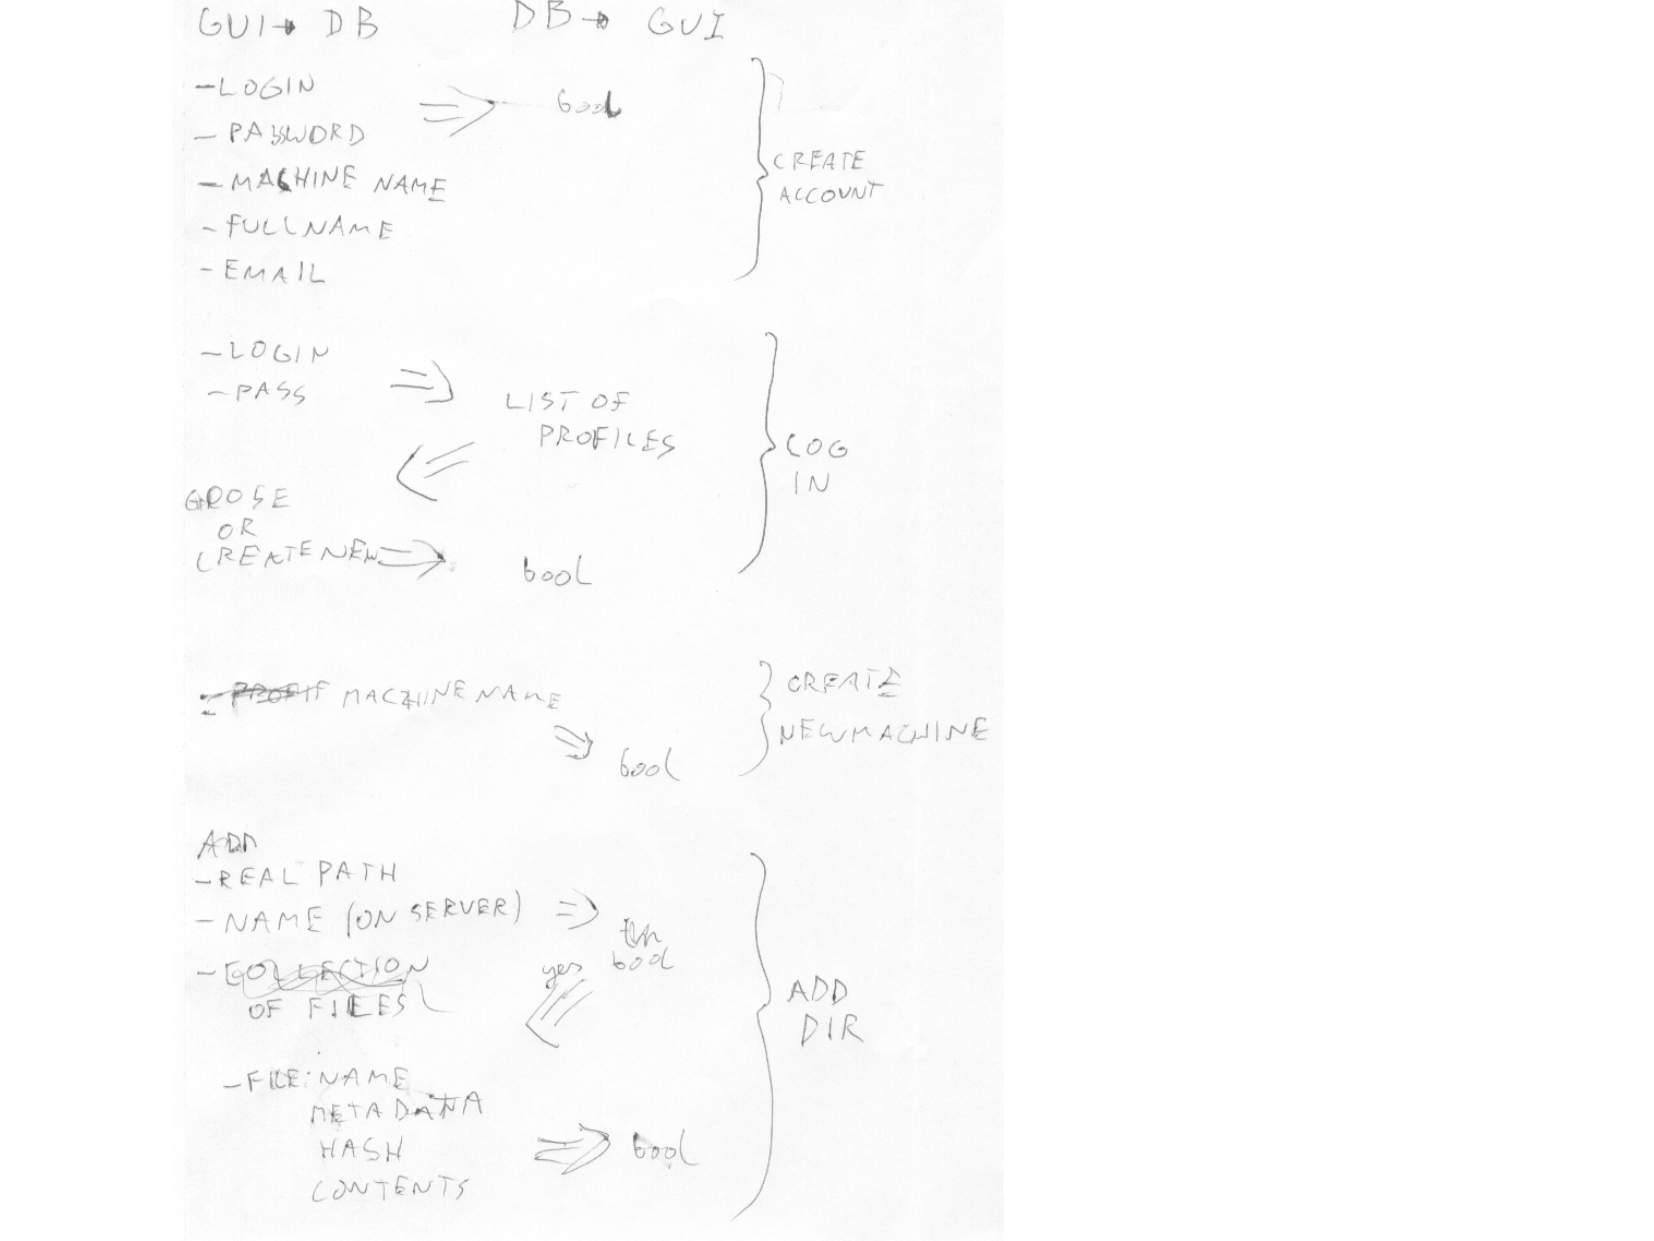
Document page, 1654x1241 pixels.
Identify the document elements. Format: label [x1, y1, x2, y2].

picture [172, 0, 1004, 1241]
